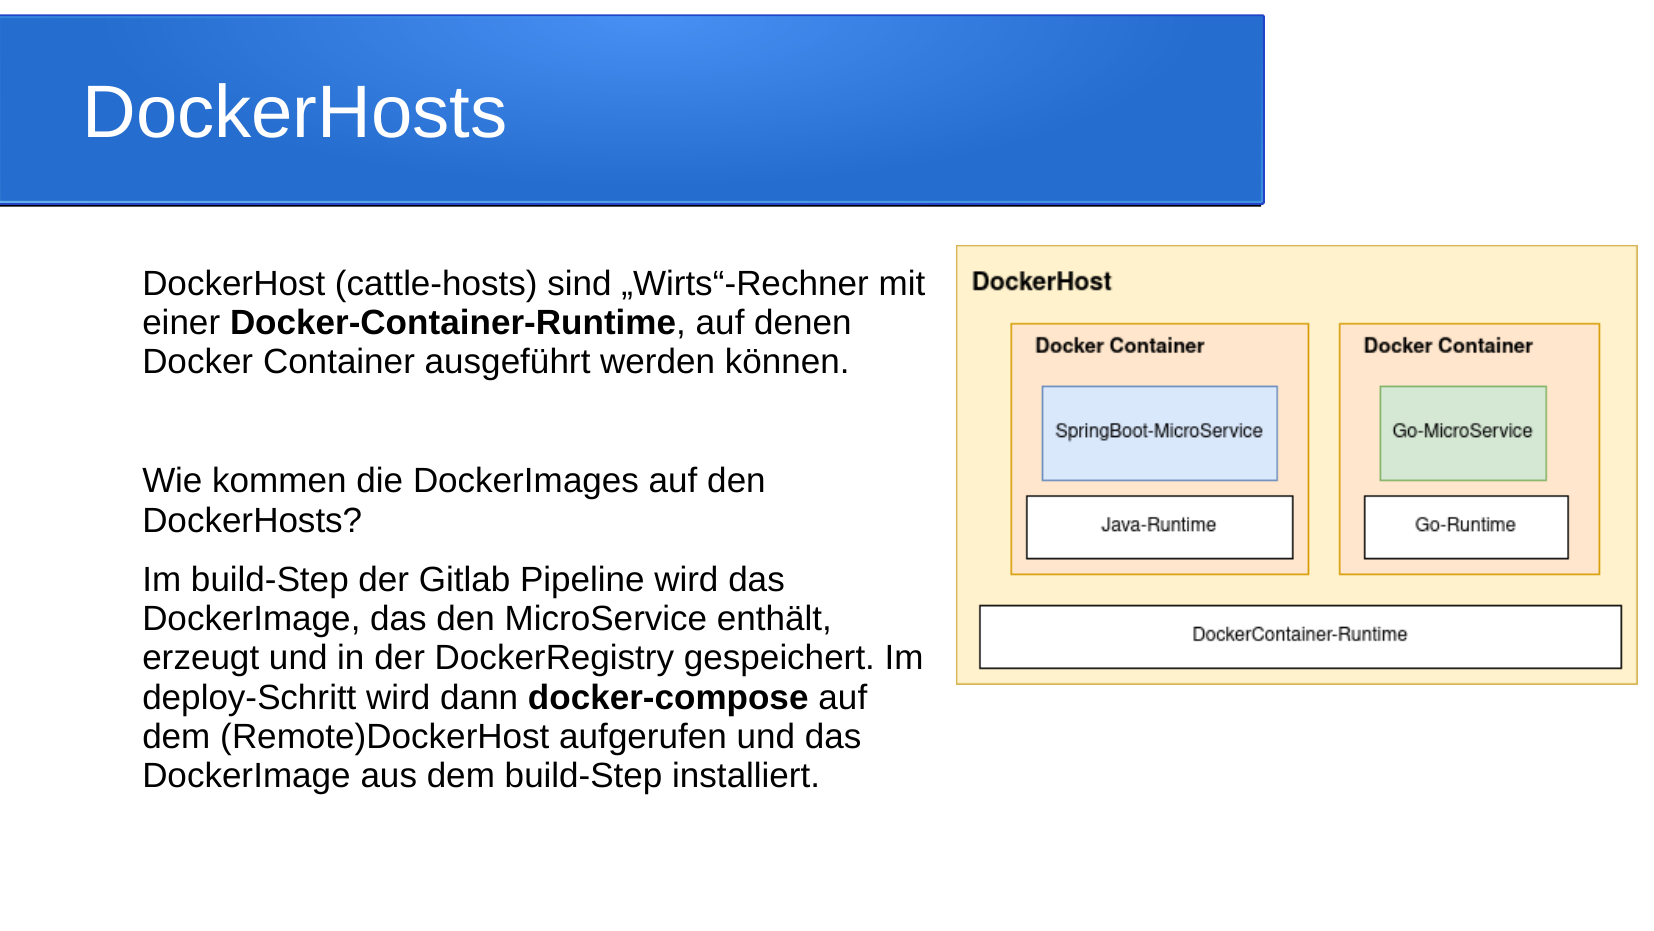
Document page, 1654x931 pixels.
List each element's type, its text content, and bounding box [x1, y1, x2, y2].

picture [956, 245, 1638, 686]
title DockerHosts [82, 35, 1235, 189]
list DockerHost (cattle-hosts) sind „Wirts“-Rechner mit einer Docker-Container-Runtime, auf denen Docker Container ausgeführt werden können. Wie kommen die DockerImages auf den DockerHosts? Im build-Step der Gitlab Pipeline wird das DockerImage, das den MicroService enthält, erzeugt und in der DockerRegistry gespeichert. Im deploy-Schritt wird dann docker-compose auf dem (Remote)DockerHost aufgerufen und das DockerImage aus dem build-Step installiert. [82, 263, 934, 804]
